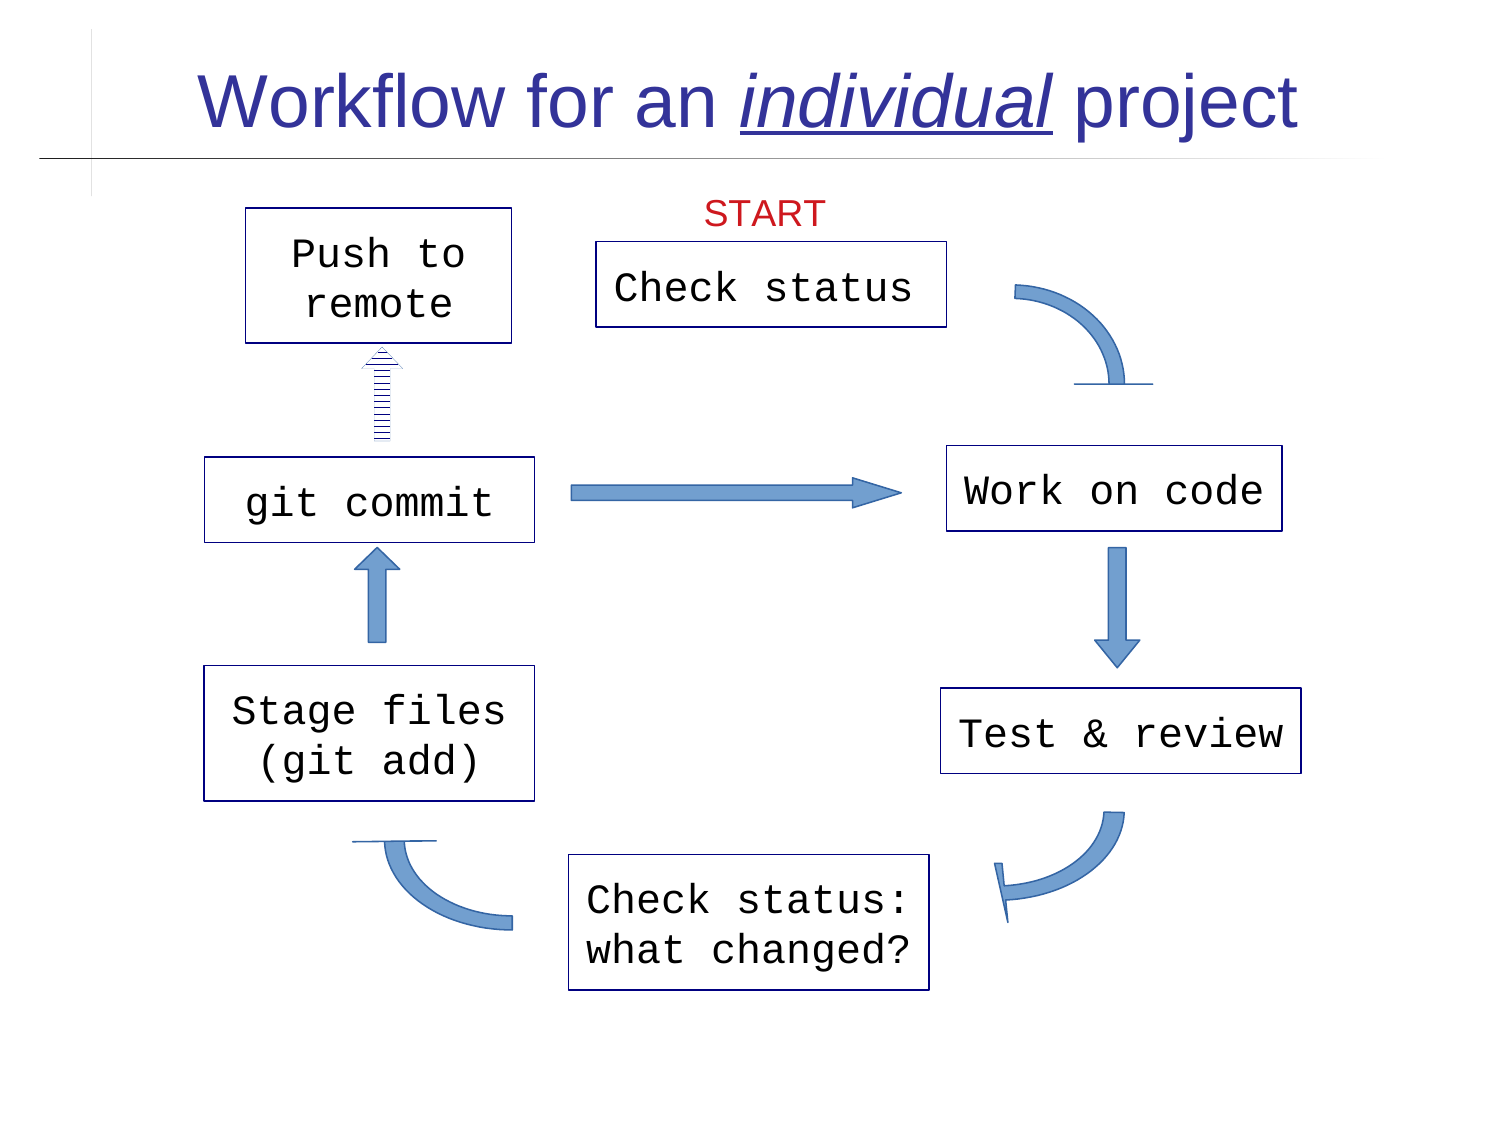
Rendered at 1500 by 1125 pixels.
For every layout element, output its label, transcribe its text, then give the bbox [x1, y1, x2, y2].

text_box [1094, 547, 1140, 668]
text_box Push to remote [245, 207, 512, 344]
text_box [352, 840, 513, 930]
text_box git commit [204, 457, 535, 543]
text_box [354, 547, 400, 643]
text_box START [645, 181, 886, 242]
title Workflow for an individual project [100, 42, 1397, 150]
text_box [1014, 284, 1153, 385]
text_box [571, 477, 902, 508]
text_box Stage files (git add) [203, 665, 535, 801]
picture [361, 346, 407, 442]
text_box Test & review [940, 687, 1301, 774]
text_box Check status [595, 241, 947, 328]
text_box Work on code [946, 445, 1283, 531]
text_box Check status: what changed? [568, 854, 929, 990]
text_box [994, 812, 1125, 923]
